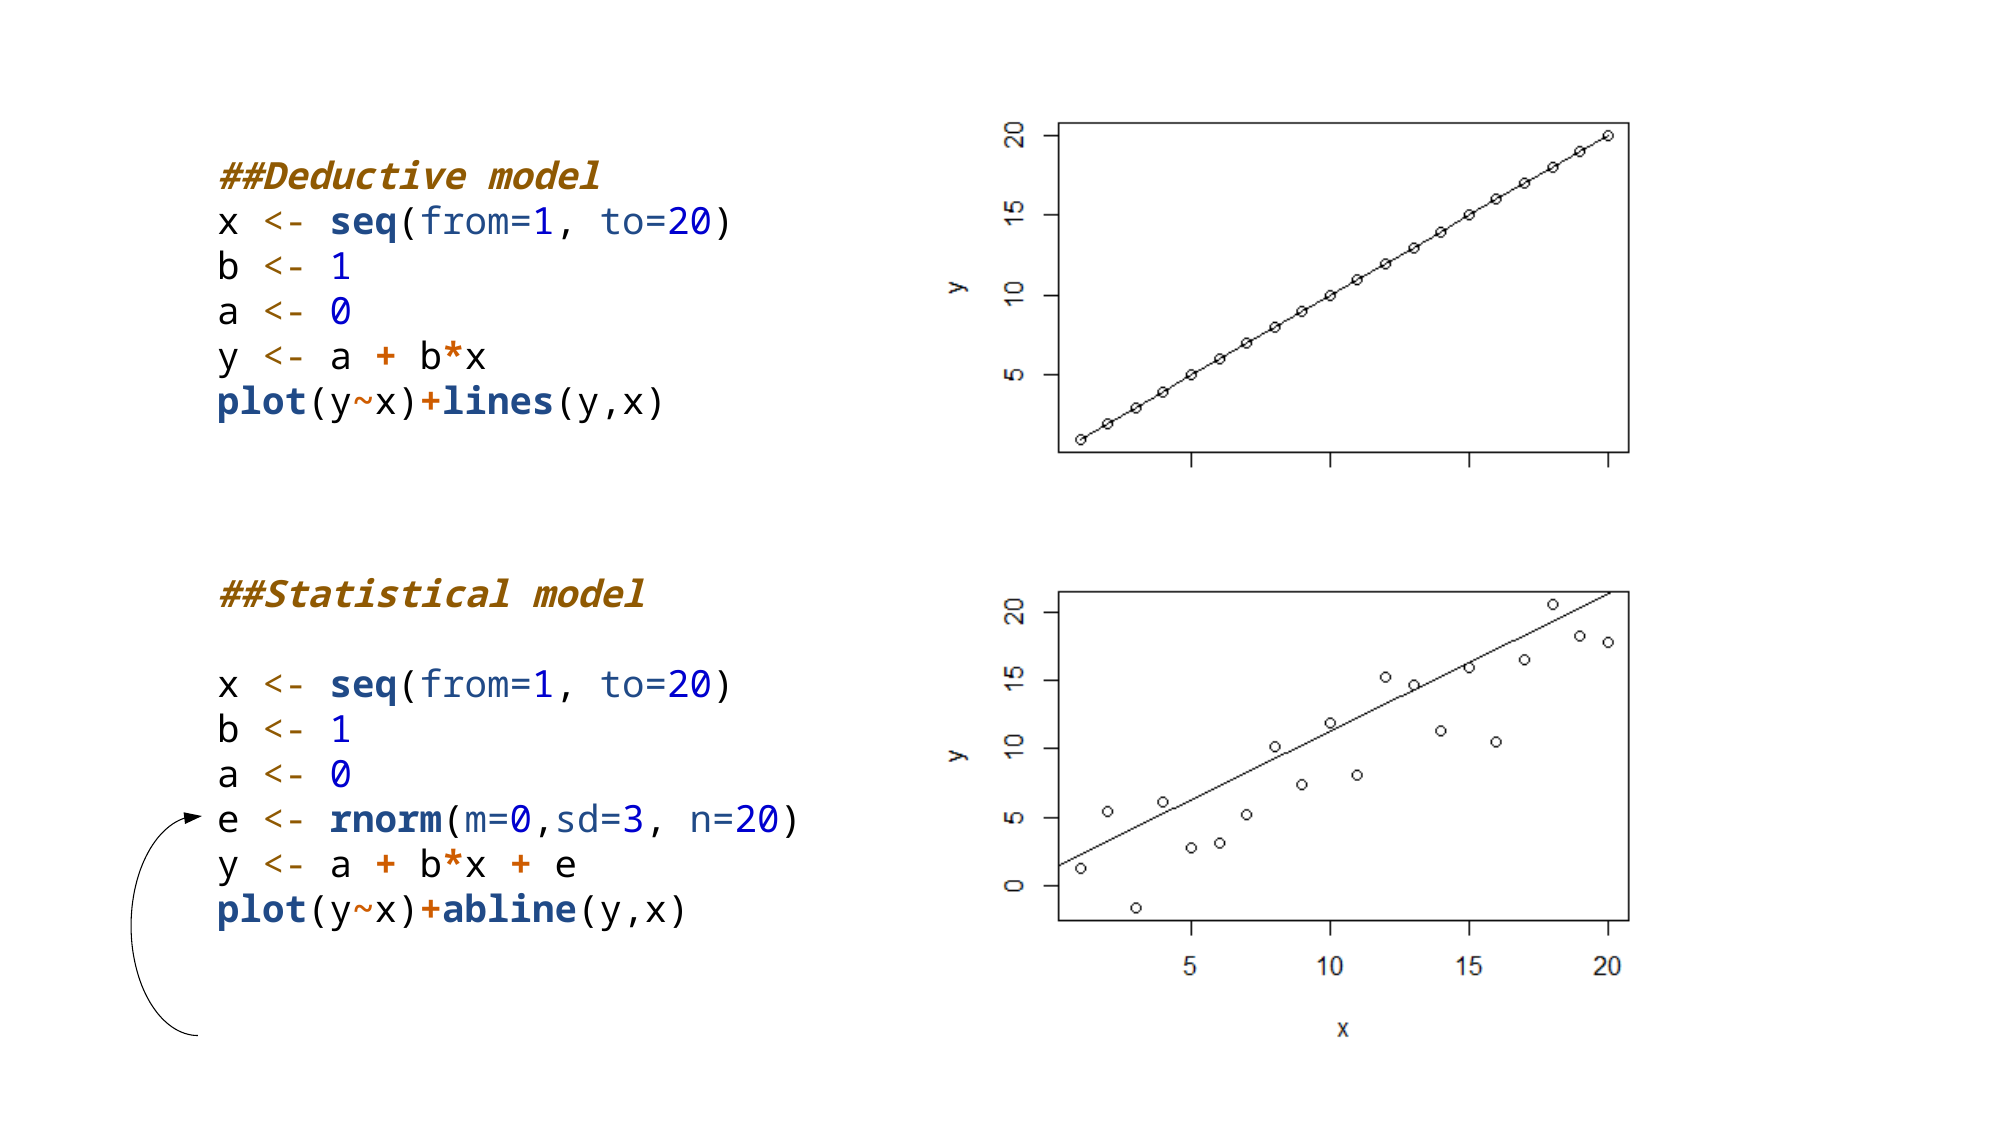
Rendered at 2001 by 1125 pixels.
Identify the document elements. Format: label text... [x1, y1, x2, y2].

text_box [174, 1013, 516, 1075]
picture [935, 0, 1693, 1075]
text_box ##Statistical model x <- seq(from=1, to=20) b <- 1 a <- 0 e <- rnorm(m=0,sd=3, n=20) y <- a + b*x + e plot(y~x)+abline(y,x) [202, 562, 935, 942]
text_box ##Deductive model x <- seq(from=1, to=20) b <- 1 a <- 0 y <- a + b*x plot(y~x)+lines(y,x) [202, 144, 935, 433]
